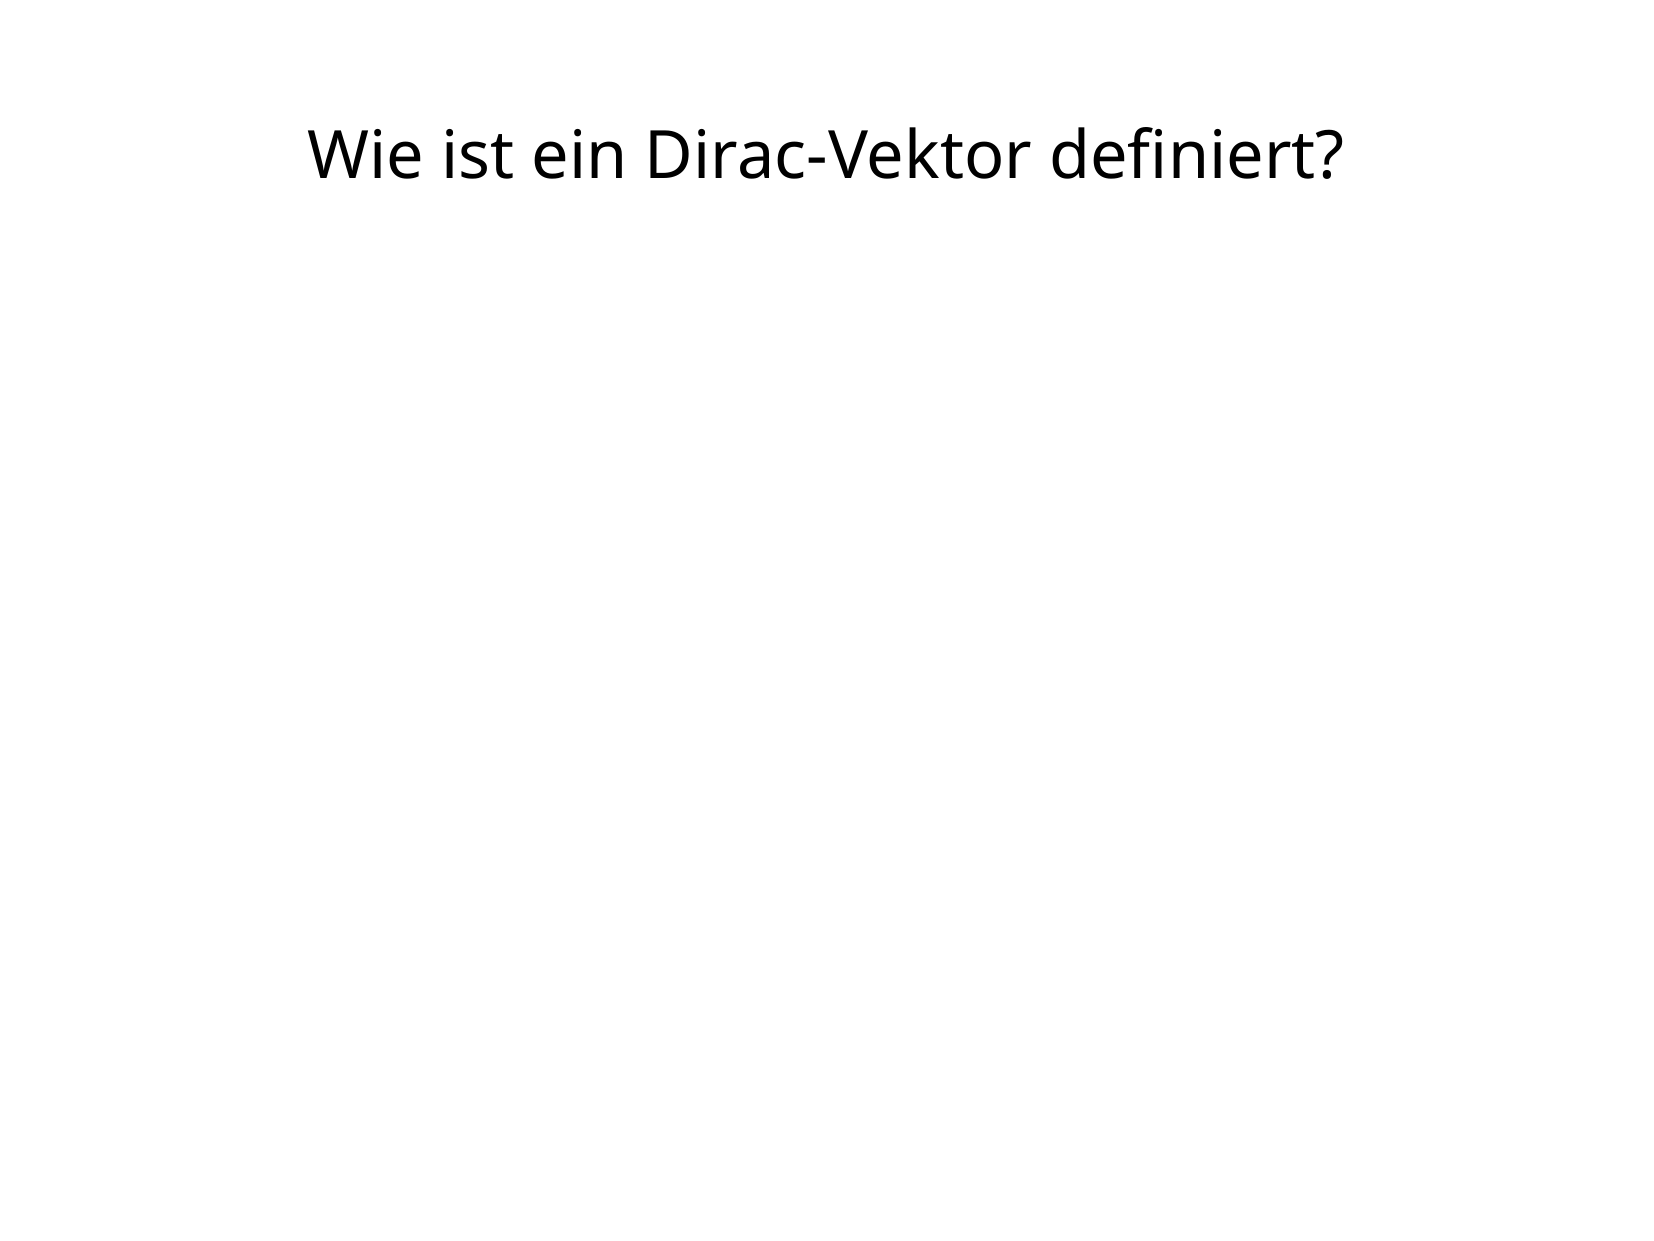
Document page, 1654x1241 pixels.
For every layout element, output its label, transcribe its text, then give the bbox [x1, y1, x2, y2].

title Wie ist ein Dirac-Vektor definiert? [82, 49, 1571, 257]
